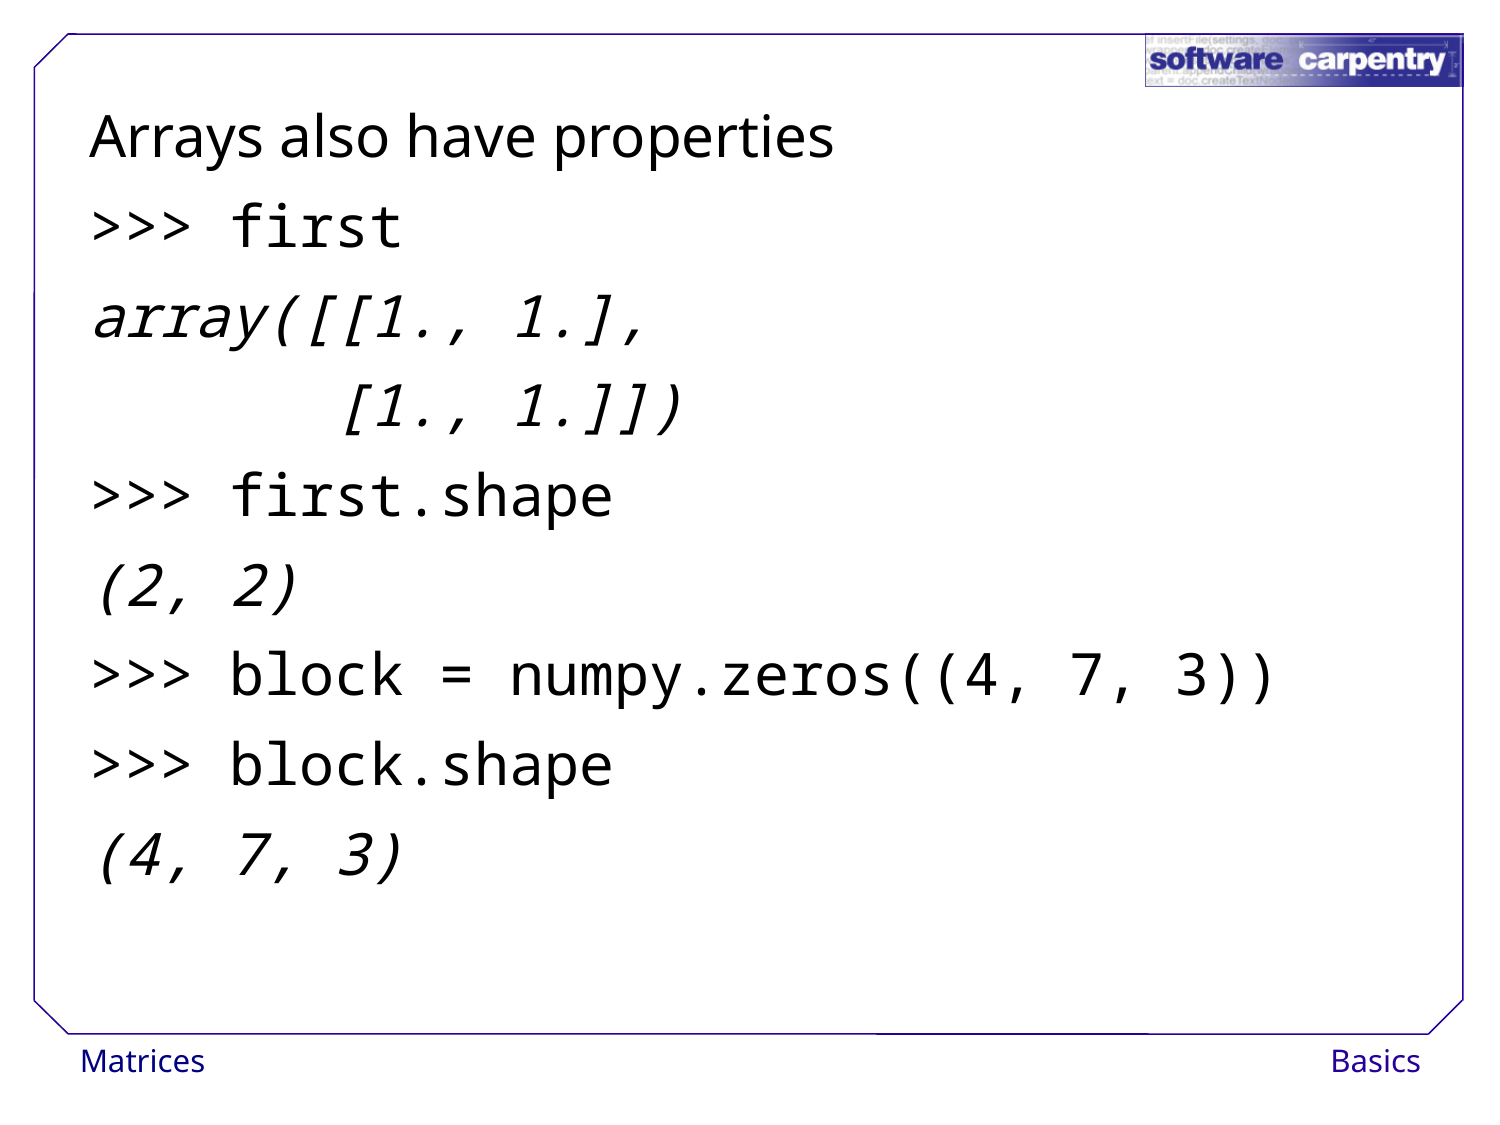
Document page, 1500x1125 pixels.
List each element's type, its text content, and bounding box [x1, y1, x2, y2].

list Arrays also have properties >>> first array([[1., 1.], [1., 1.]]) >>> first.shape (2, 2) >>> block = numpy.zeros((4, 7, 3)) >>> block.shape (4, 7, 3) [75, 99, 1426, 1013]
picture [1145, 33, 1464, 87]
